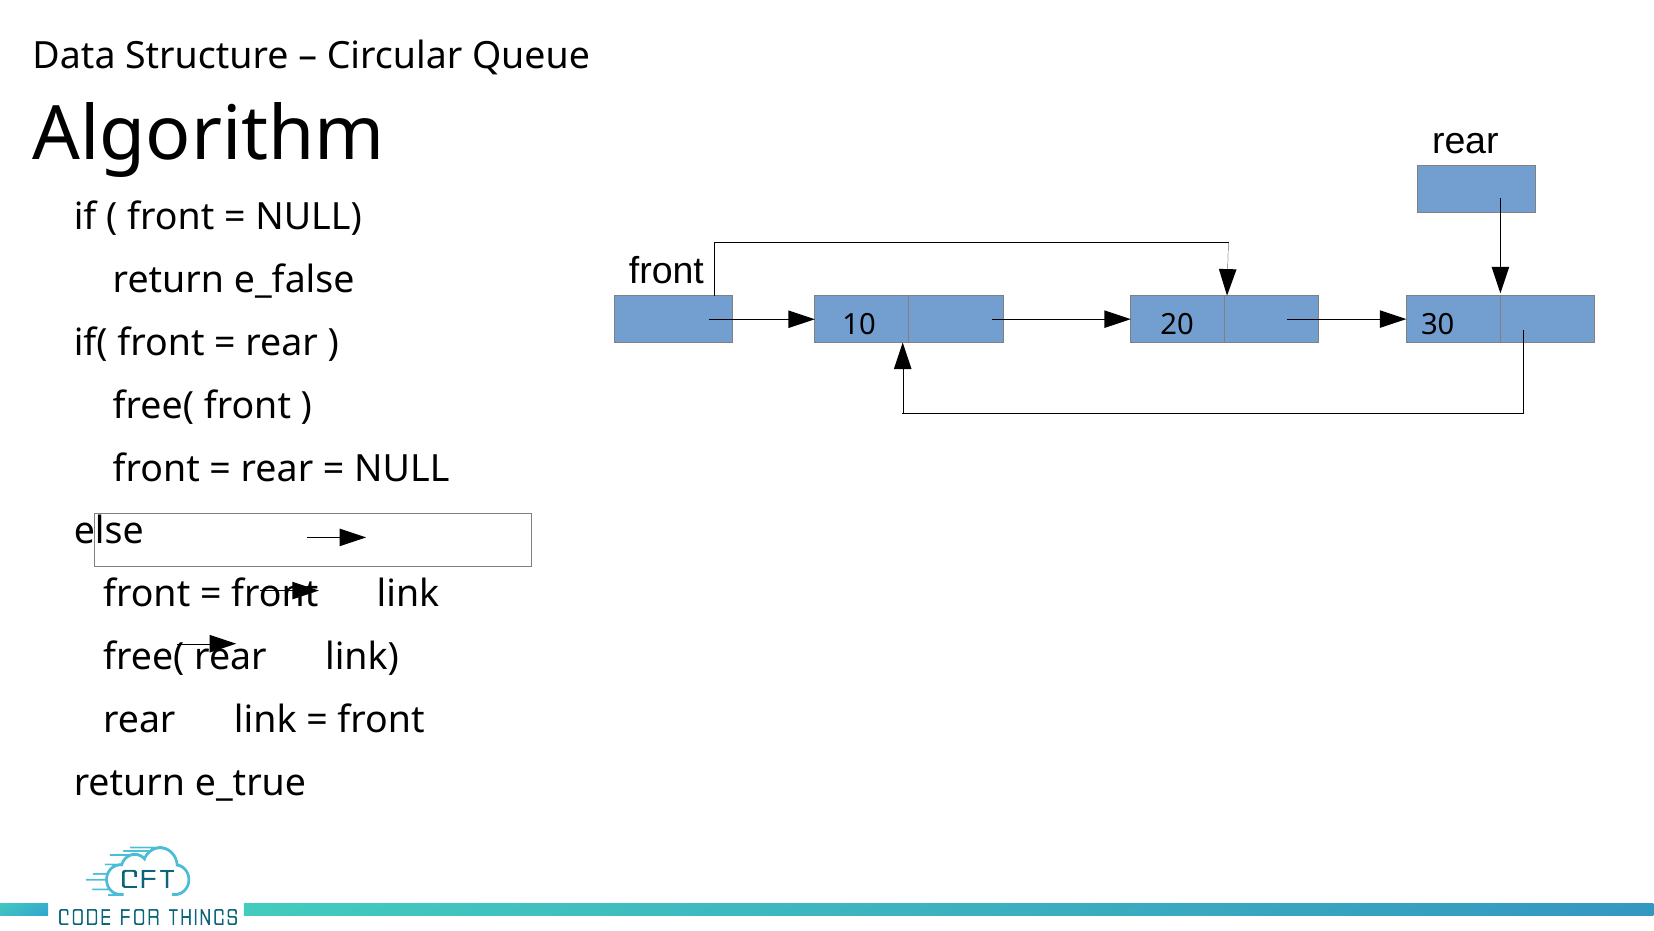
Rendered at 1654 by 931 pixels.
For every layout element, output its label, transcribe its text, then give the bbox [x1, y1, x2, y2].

text_box [814, 295, 827, 343]
picture [59, 851, 237, 925]
text_box [1228, 295, 1319, 343]
text_box rear [1417, 112, 1533, 170]
text_box [1130, 295, 1145, 343]
text_box [614, 295, 733, 343]
text_box 20 [1145, 295, 1228, 345]
title Data Structure – Circular Queue Algorithm [32, 11, 1524, 199]
text_box [1417, 165, 1536, 213]
text_box front [614, 242, 730, 300]
text_box 10 [827, 295, 910, 345]
text_box if ( front = NULL) return e_false if( front = rear ) free( front ) front = rear = NULL else front = front link free( rear link) rear link = front return e_true [0, 182, 727, 851]
text_box [910, 295, 1004, 343]
text_box [1488, 295, 1595, 343]
text_box 30 [1406, 295, 1488, 345]
